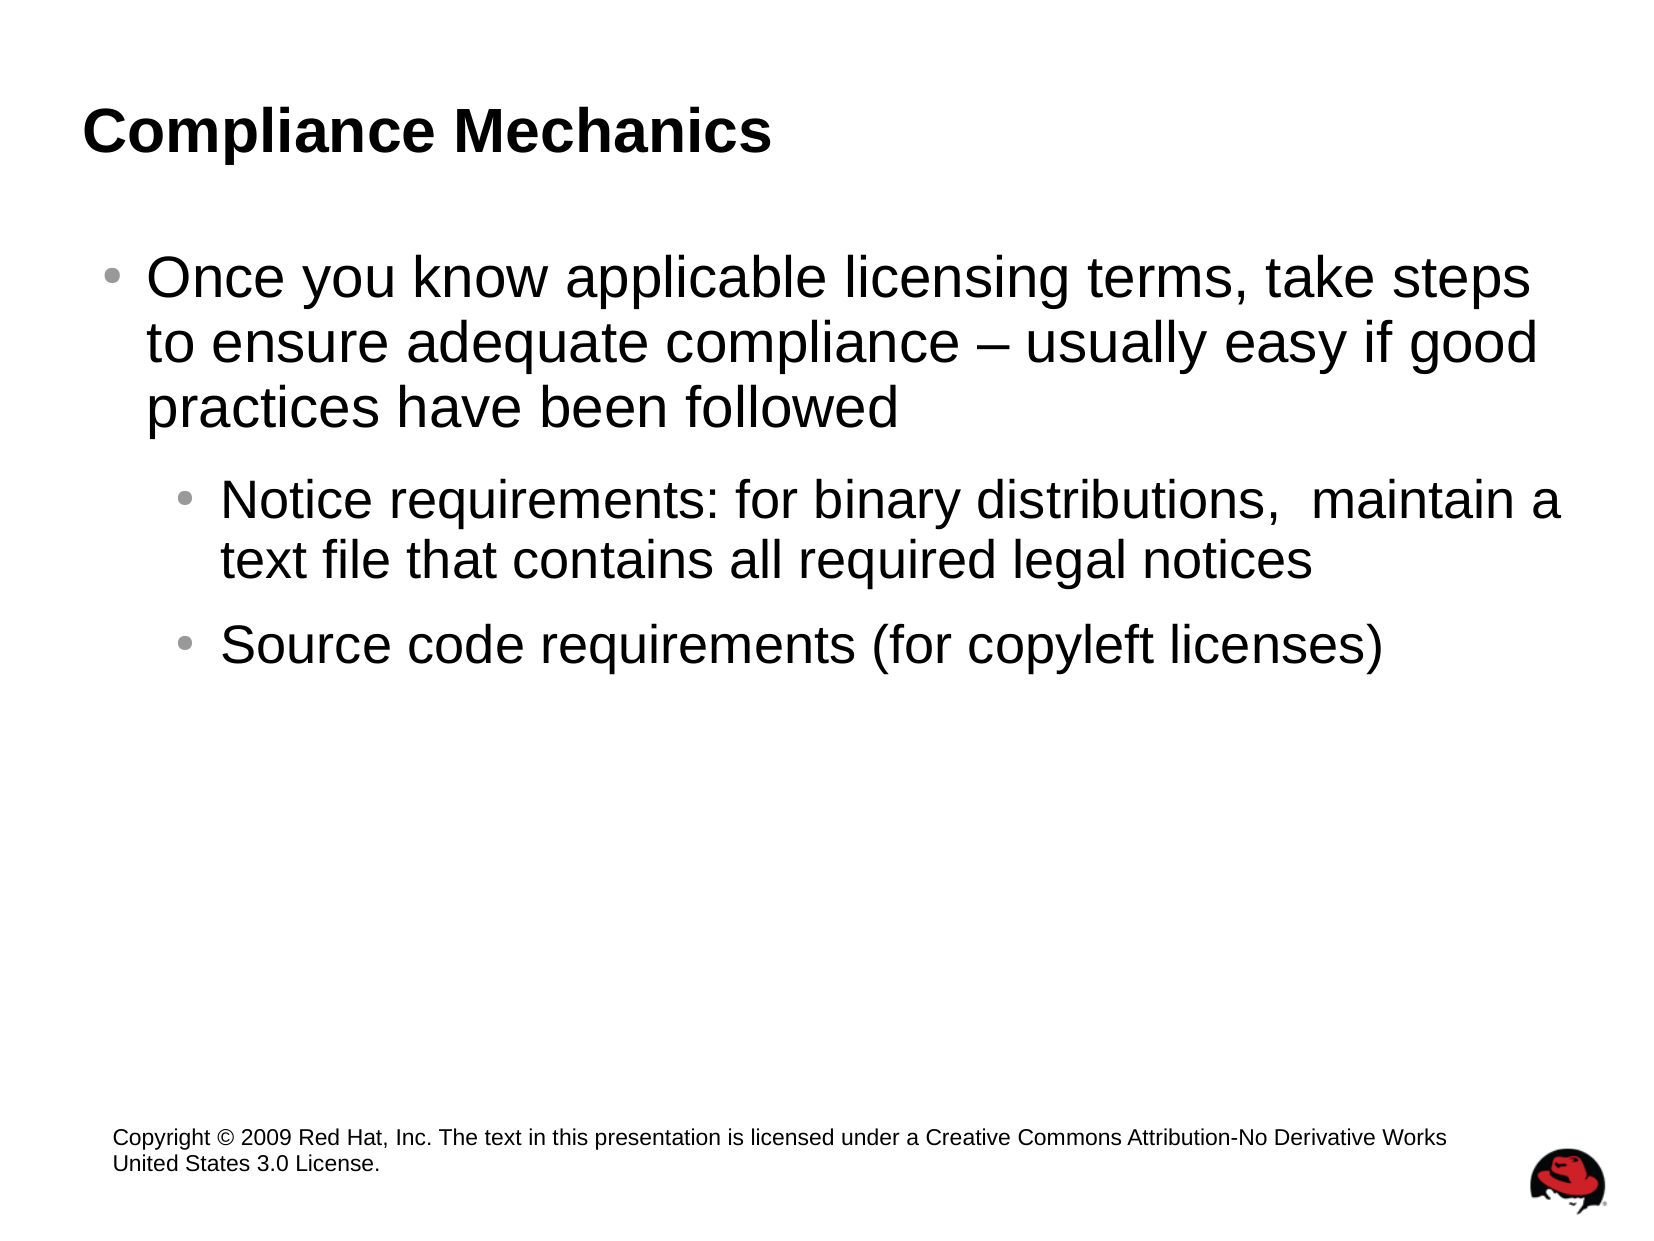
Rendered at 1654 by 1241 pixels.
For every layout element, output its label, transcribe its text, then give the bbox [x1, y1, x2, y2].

title Compliance Mechanics [82, 45, 1571, 218]
picture [1529, 1146, 1613, 1224]
list Once you know applicable licensing terms, take steps to ensure adequate compliance – usually easy if good practices have been followed Notice requirements: for binary distributions, maintain a text file that contains all required legal notices Source code requirements (for copyleft licenses) [86, 244, 1576, 1024]
